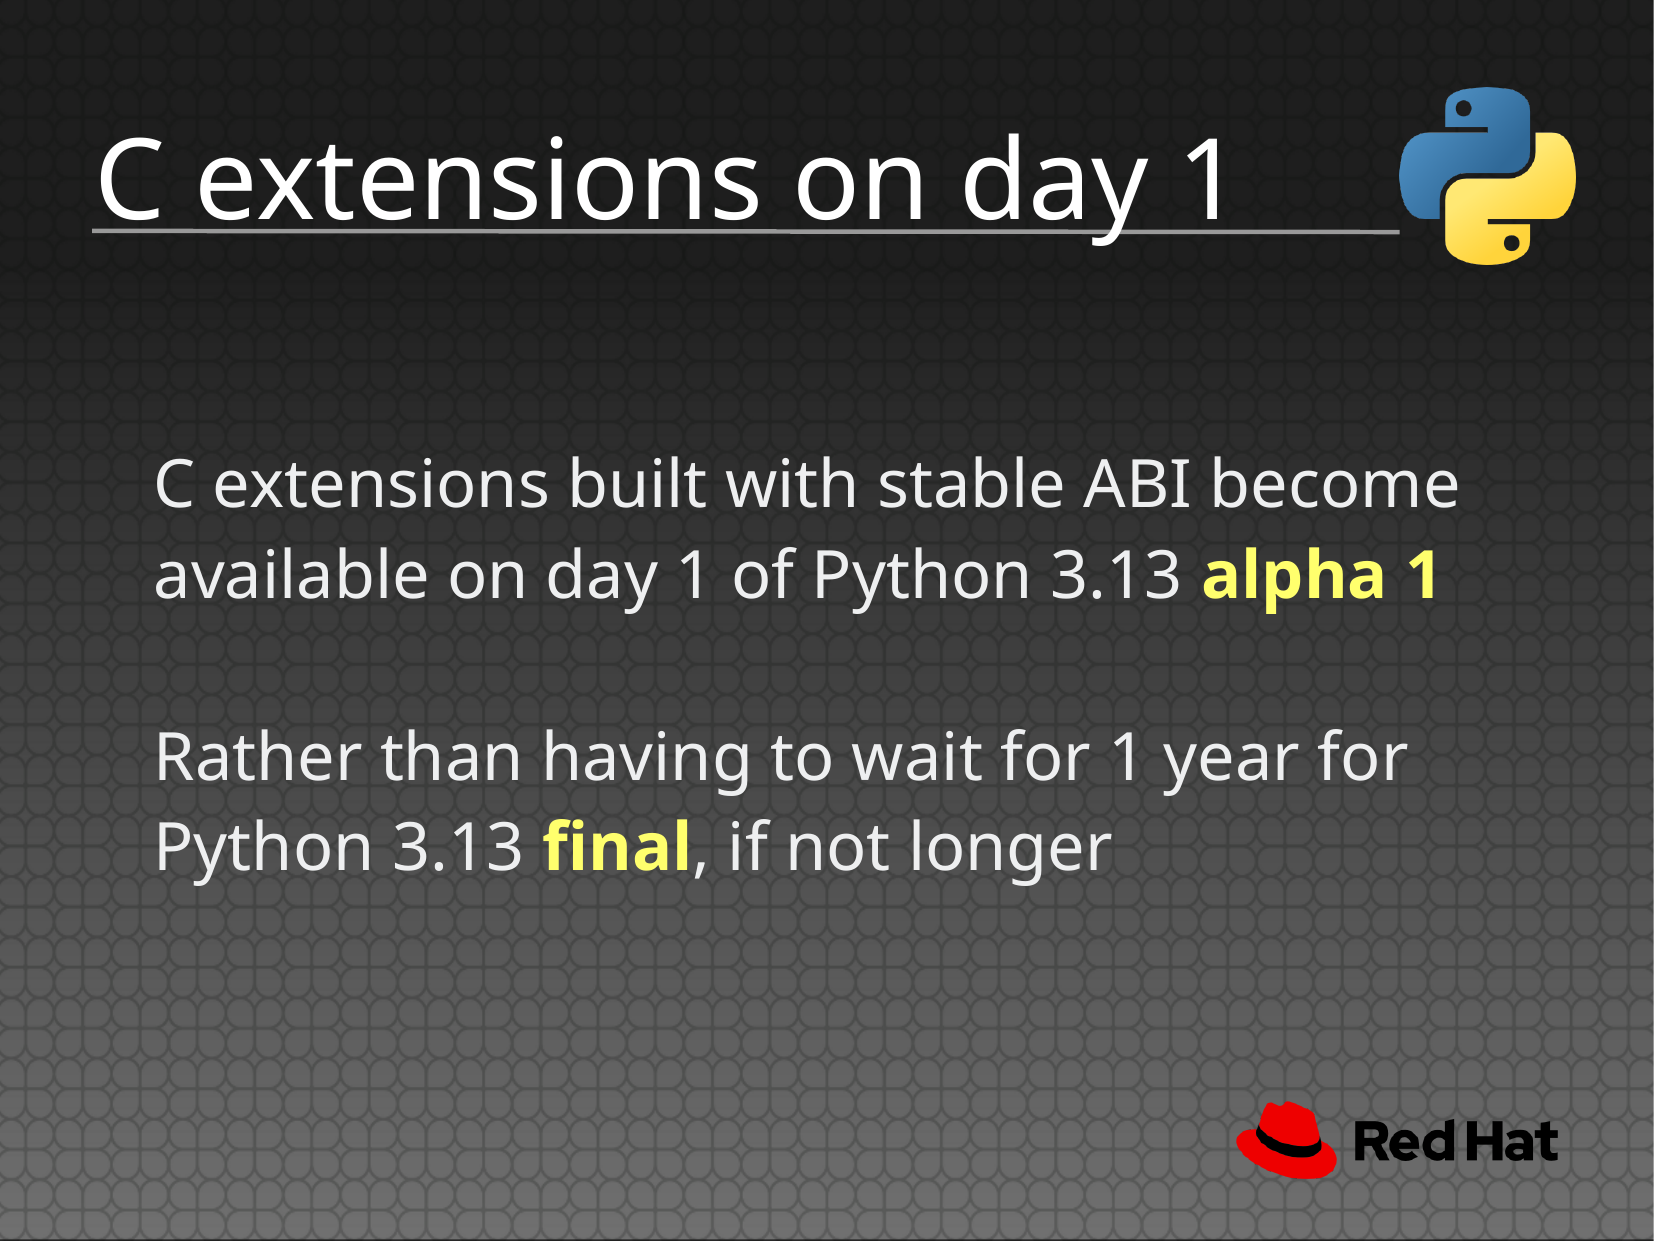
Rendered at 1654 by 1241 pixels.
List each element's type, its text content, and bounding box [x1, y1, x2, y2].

list C extensions built with stable ABI become available on day 1 of Python 3.13 alpha 1 Rather than having to wait for 1 year for Python 3.13 final, if not longer [82, 436, 1571, 1019]
picture [0, 0, 1654, 1241]
title C extensions on day 1 [94, 100, 1426, 251]
